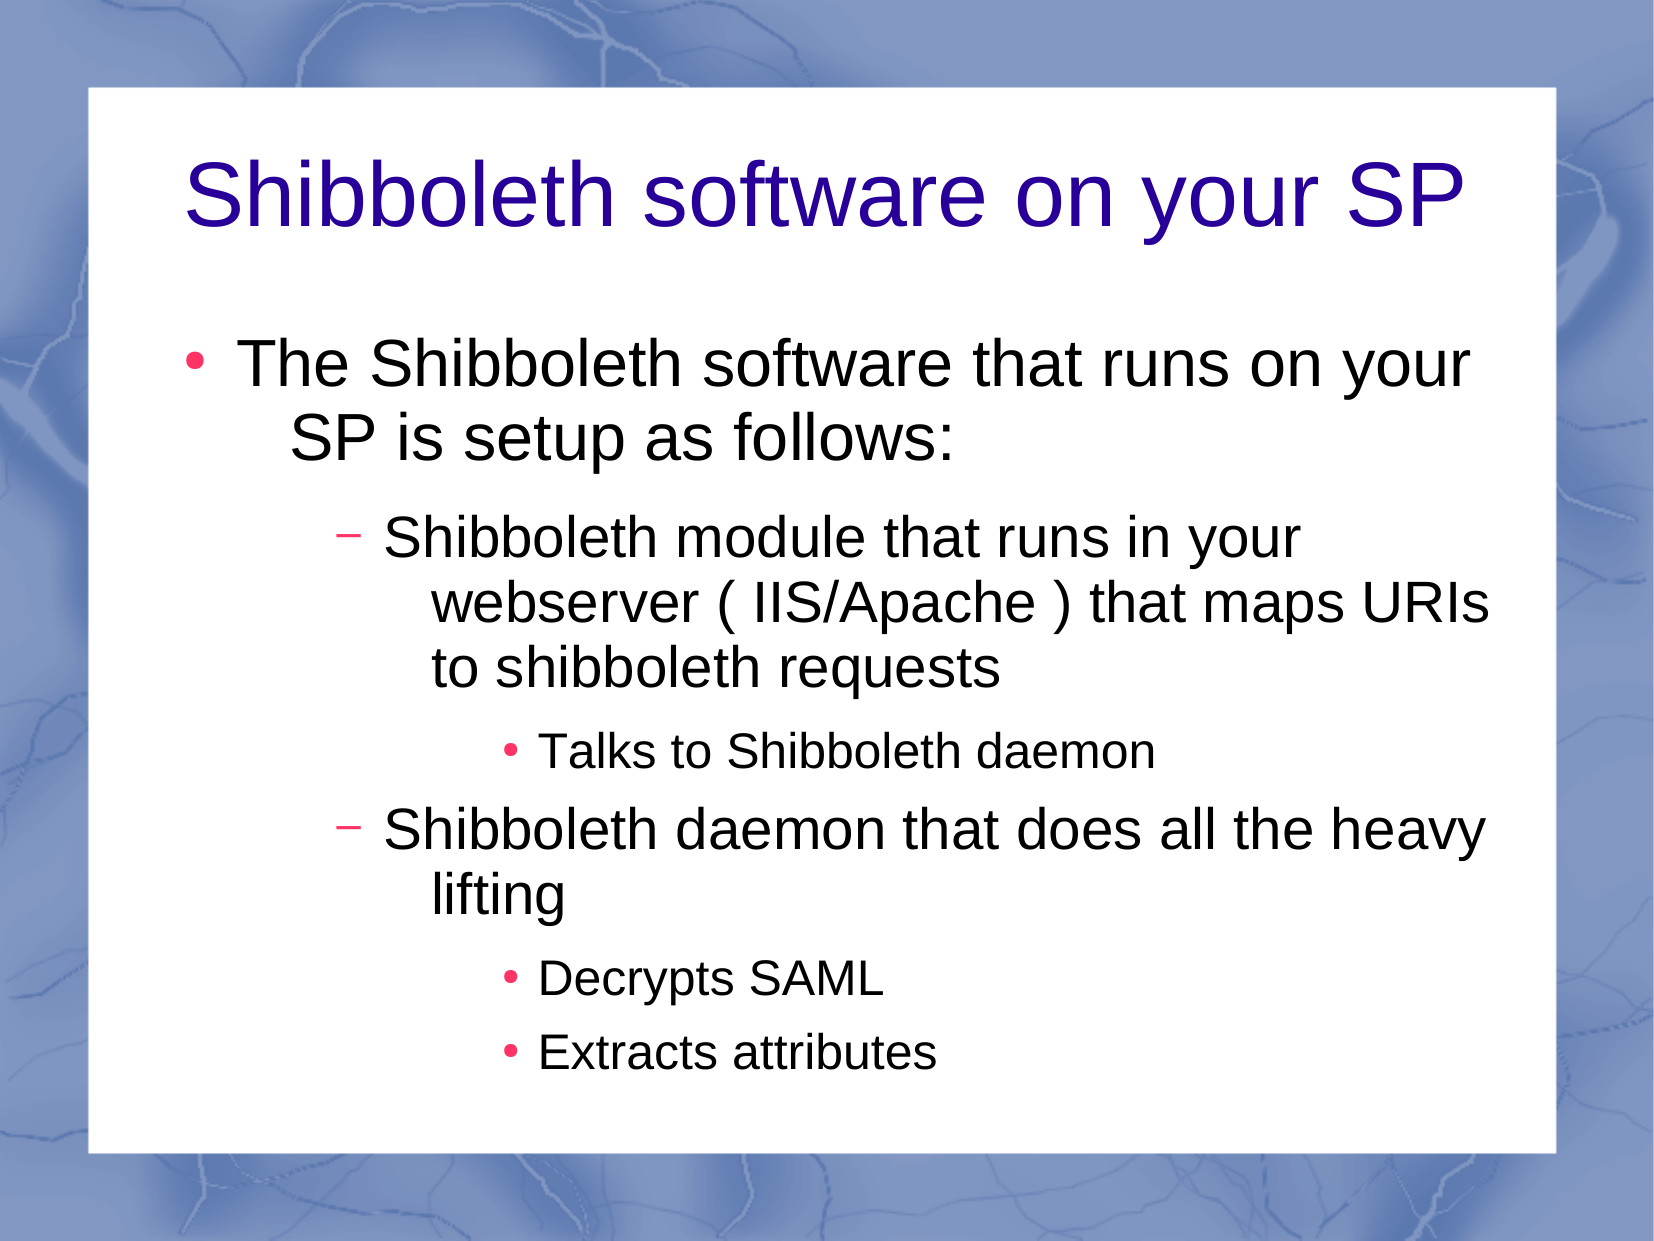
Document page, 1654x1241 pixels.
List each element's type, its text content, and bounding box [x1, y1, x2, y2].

title Shibboleth software on your SP [118, 98, 1536, 291]
picture [0, 0, 1654, 1241]
list The Shibboleth software that runs on your SP is setup as follows: Shibboleth module that runs in your webserver ( IIS/Apache ) that maps URIs to shibboleth requests Talks to Shibboleth daemon Shibboleth daemon that does all the heavy lifting Decrypts SAML Extracts attributes [147, 325, 1506, 1080]
